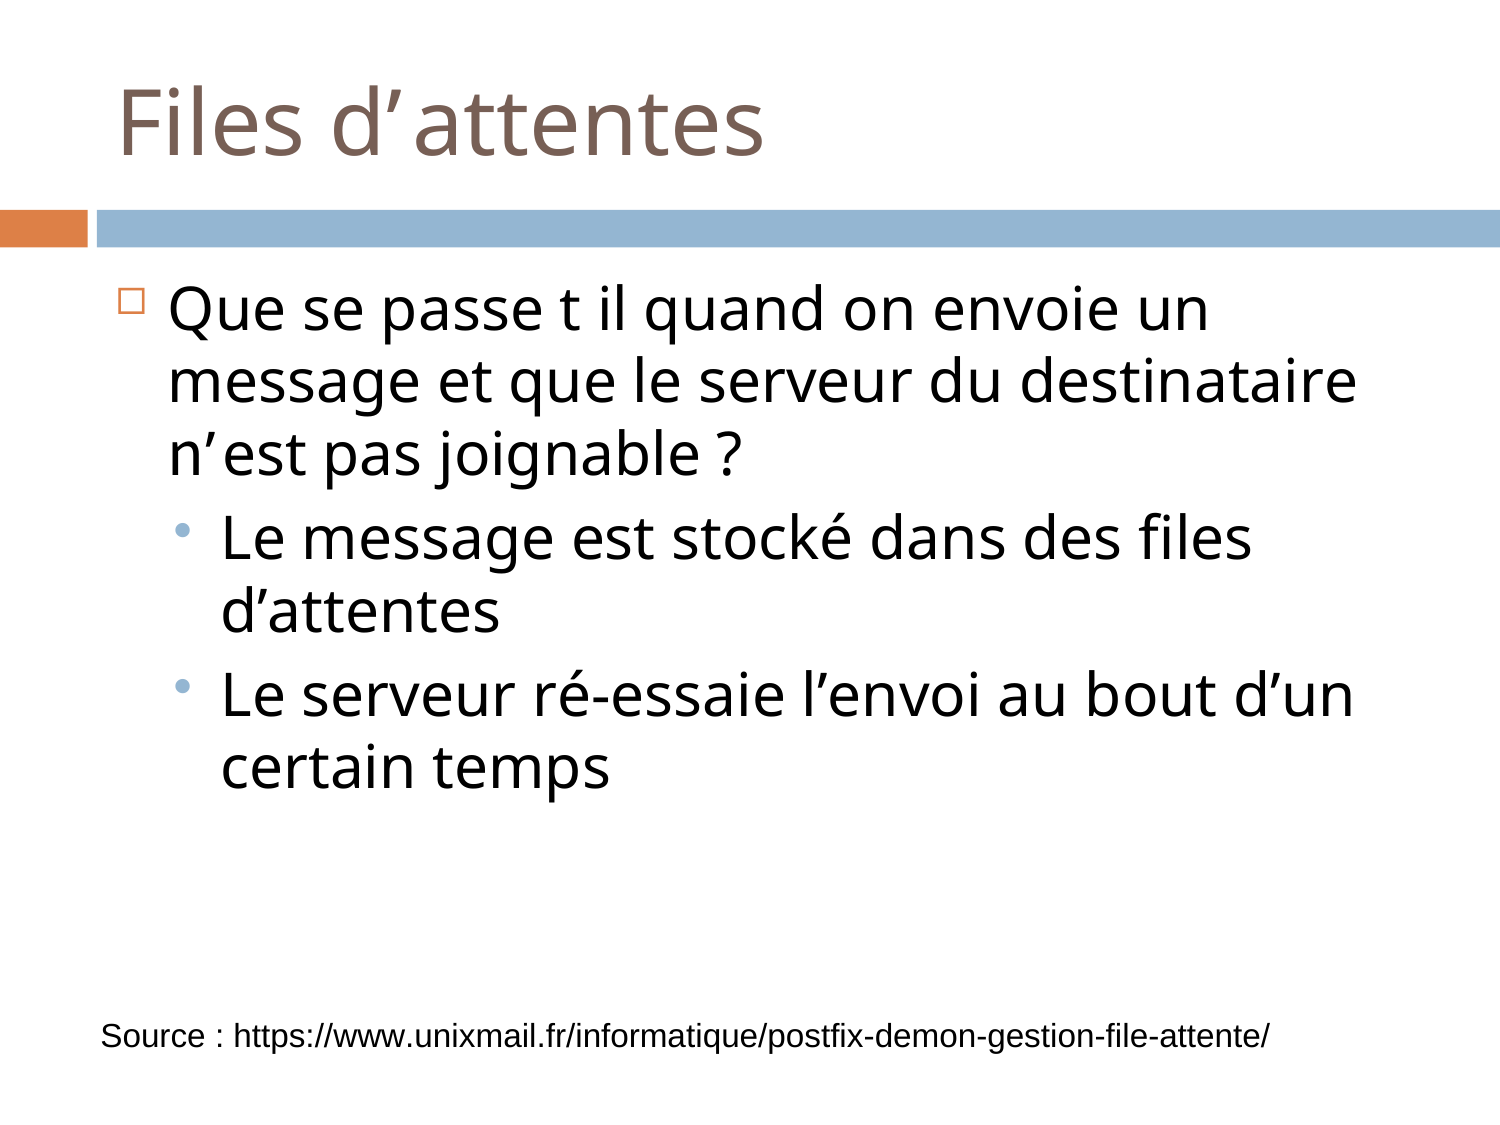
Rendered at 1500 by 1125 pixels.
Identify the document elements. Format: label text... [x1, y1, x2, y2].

text_box Source : https://www.unixmail.fr/informatique/postfix-demon-gestion-file-attente/ [82, 1003, 1291, 1065]
list Que se passe t il quand on envoie un message et que le serveur du destinataire n’est pas joignable ? Le message est stocké dans des files d’attentes Le serveur ré-essaie l’envoi au bout d’un certain temps [100, 262, 1438, 1000]
title Files d’attentes [100, 37, 1438, 201]
